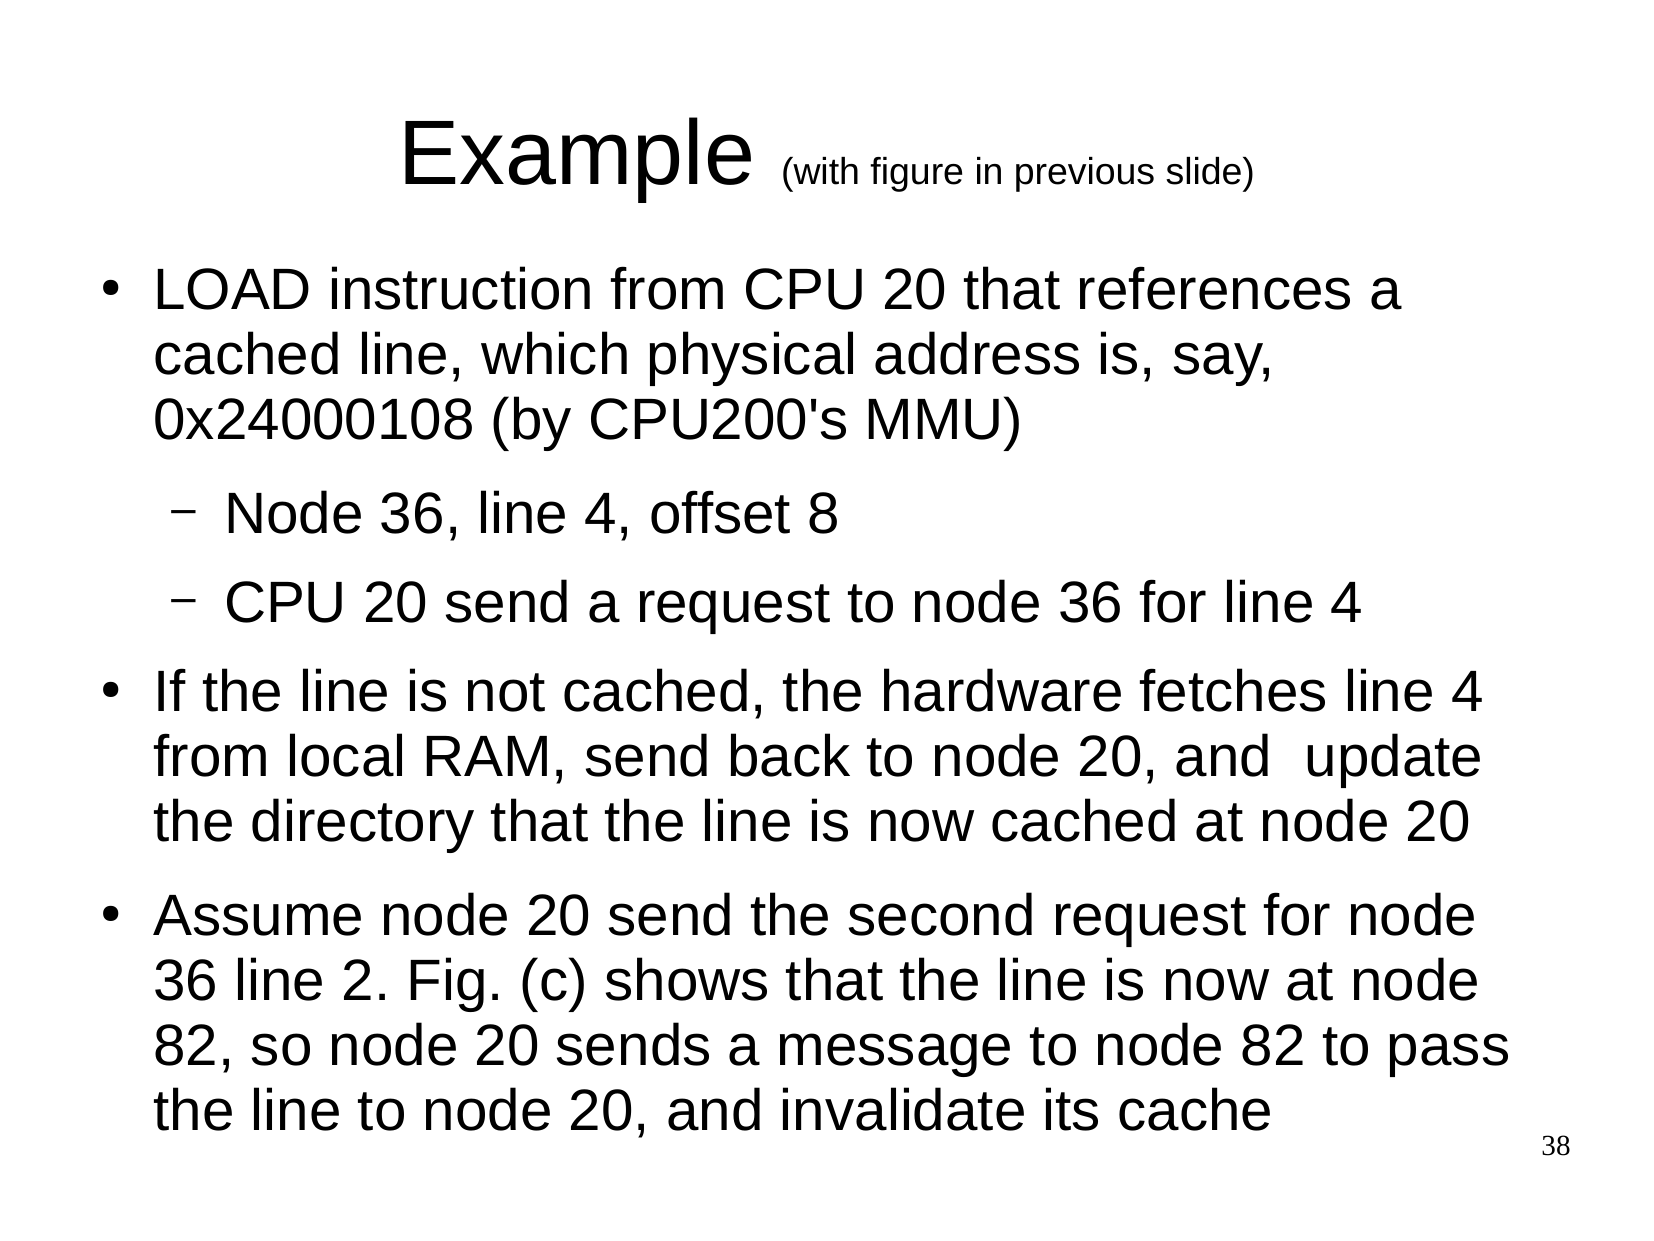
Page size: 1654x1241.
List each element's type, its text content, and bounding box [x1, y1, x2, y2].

list LOAD instruction from CPU 20 that references a cached line, which physical address is, say, 0x24000108 (by CPU200's MMU) Node 36, line 4, offset 8 CPU 20 send a request to node 36 for line 4 If the line is not cached, the hardware fetches line 4 from local RAM, send back to node 20, and update the directory that the line is now cached at node 20 Assume node 20 send the second request for node 36 line 2. Fig. (c) shows that the line is now at node 82, so node 20 sends a message to node 82 to pass the line to node 20, and invalidate its cache [82, 256, 1538, 1171]
title Example (with figure in previous slide) [82, 49, 1571, 257]
